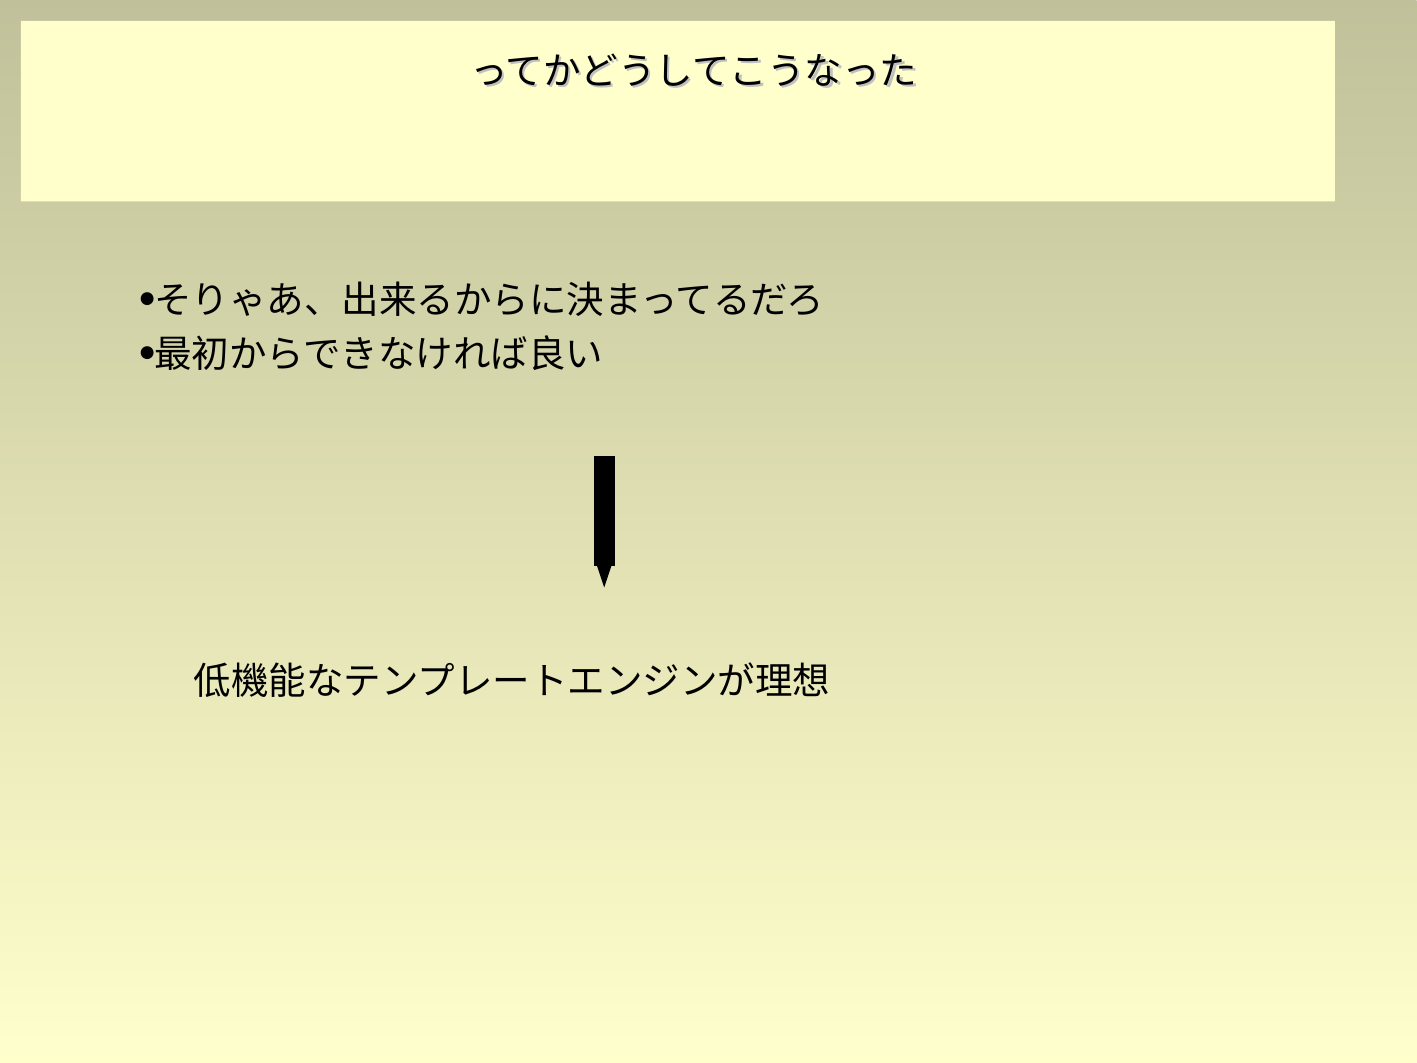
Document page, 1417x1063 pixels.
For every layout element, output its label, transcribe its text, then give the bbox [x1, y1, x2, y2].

text_box 低機能なテンプレートエンジンが理想 [179, 643, 1307, 994]
text_box ってかどうしてこうなった [22, 33, 1365, 180]
text_box そりゃあ、出来るからに決まってるだろ 最初からできなければ良い [125, 262, 1248, 423]
text_box [20, 20, 1335, 202]
